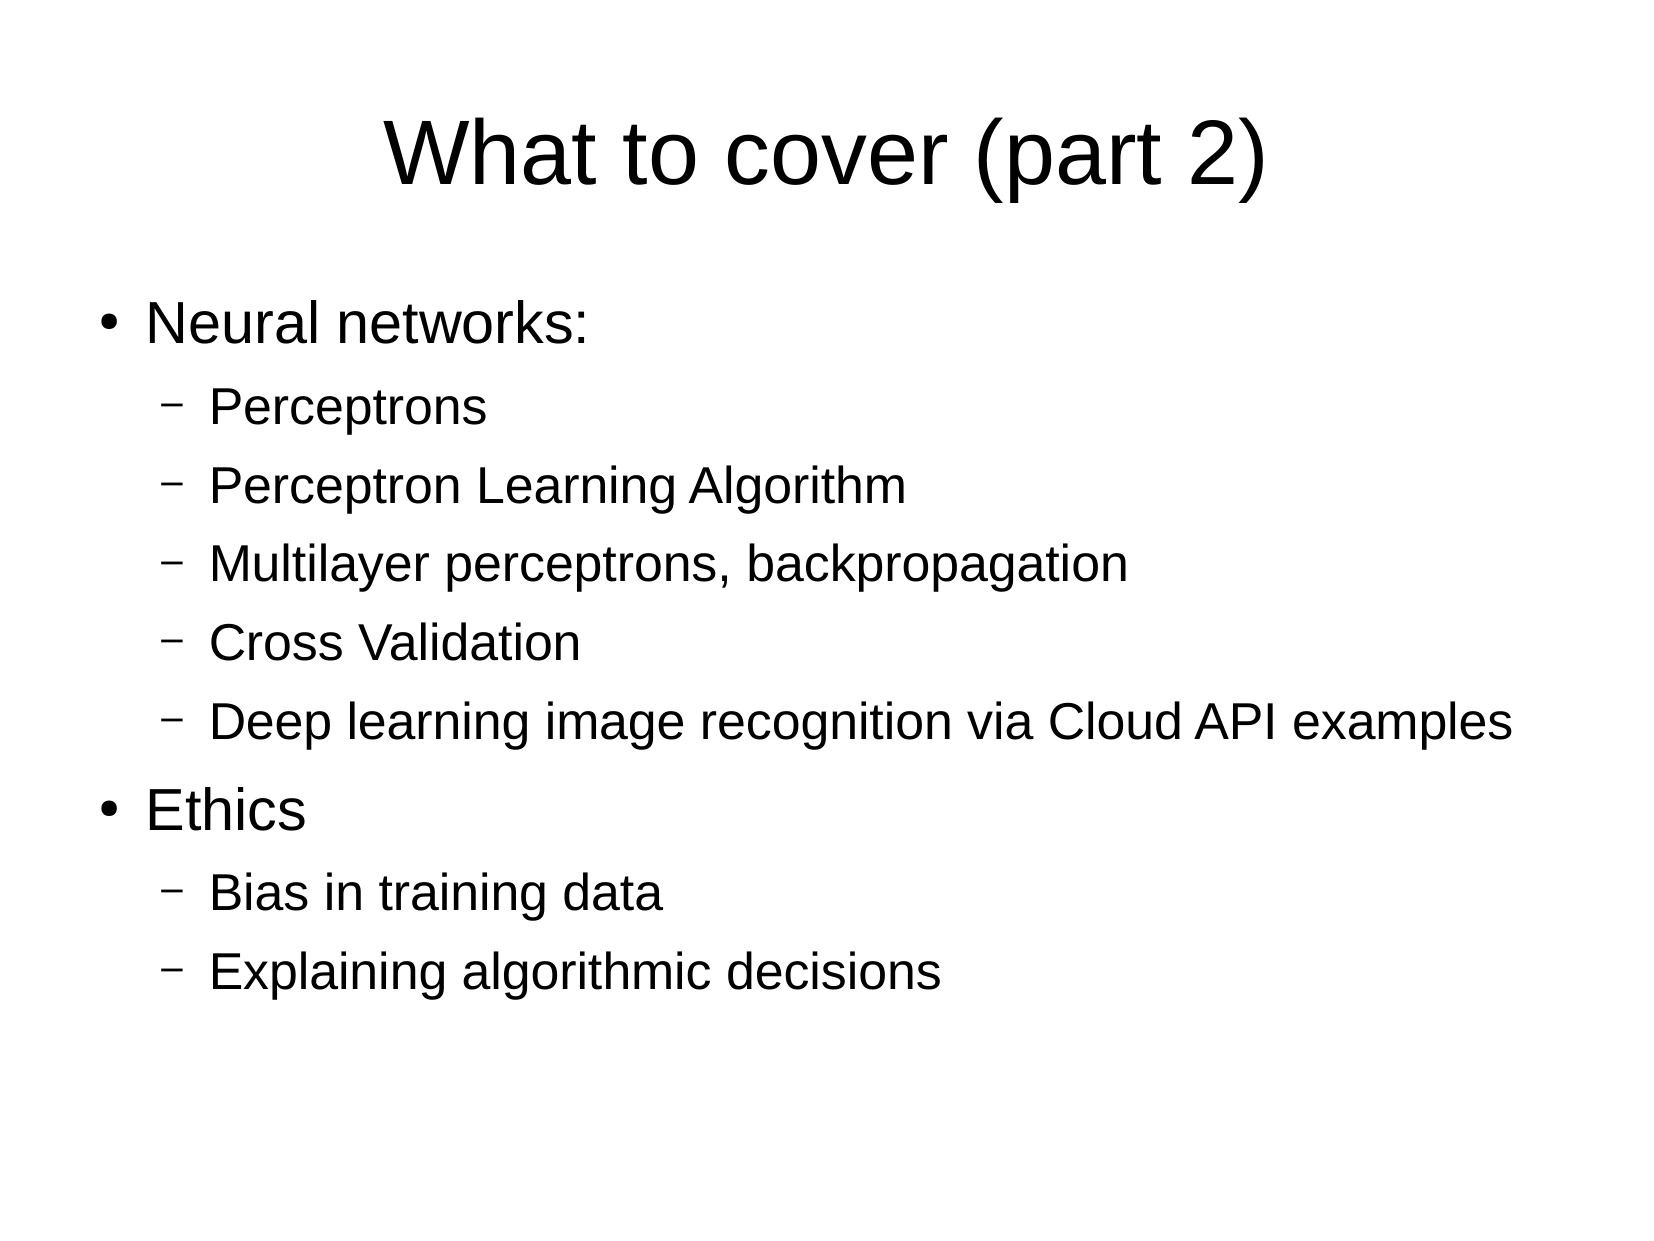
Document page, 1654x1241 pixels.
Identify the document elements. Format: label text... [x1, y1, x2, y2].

title What to cover (part 2) [82, 49, 1571, 257]
list Neural networks: Perceptrons Perceptron Learning Algorithm Multilayer perceptrons, backpropagation Cross Validation Deep learning image recognition via Cloud API examples Ethics Bias in training data Explaining algorithmic decisions [82, 290, 1571, 1010]
